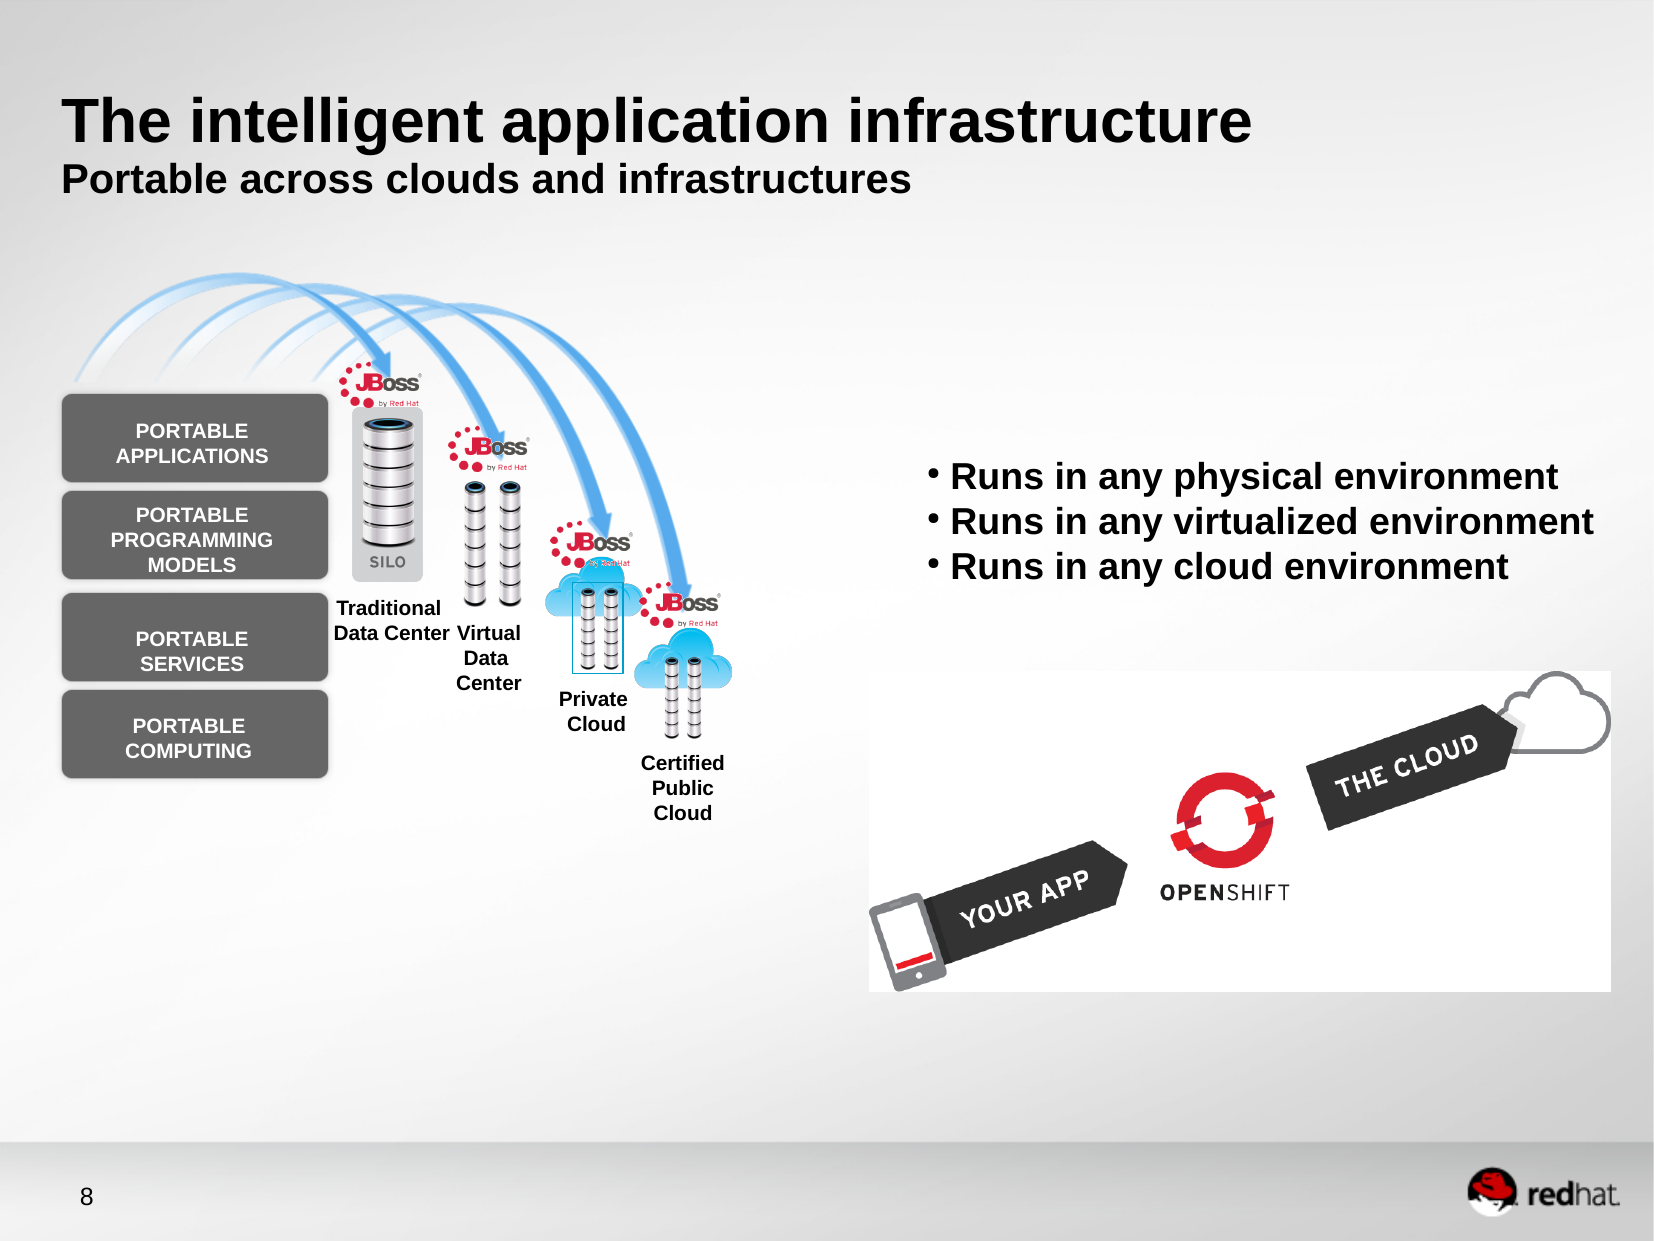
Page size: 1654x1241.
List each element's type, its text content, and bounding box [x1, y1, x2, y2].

text_box Traditional Data Center [312, 586, 466, 653]
text_box The intelligent application infrastructure Portable across clouds and infrastructures [61, 95, 1577, 192]
picture [0, 0, 1654, 1241]
text_box PORTABLE APPLICATIONS [70, 410, 314, 476]
text_box Certified Public Cloud [625, 741, 740, 832]
text_box Runs in any physical environment Runs in any virtualized environment Runs in any cloud environment [926, 448, 1654, 546]
text_box <number> [65, 1172, 452, 1239]
text_box PORTABLE PROGRAMMING MODELS [65, 493, 319, 585]
text_box Private Cloud [544, 677, 649, 743]
text_box Virtual Data Center [441, 612, 537, 703]
text_box PORTABLE COMPUTING [72, 705, 305, 771]
text_box PORTABLE SERVICES [70, 618, 314, 684]
